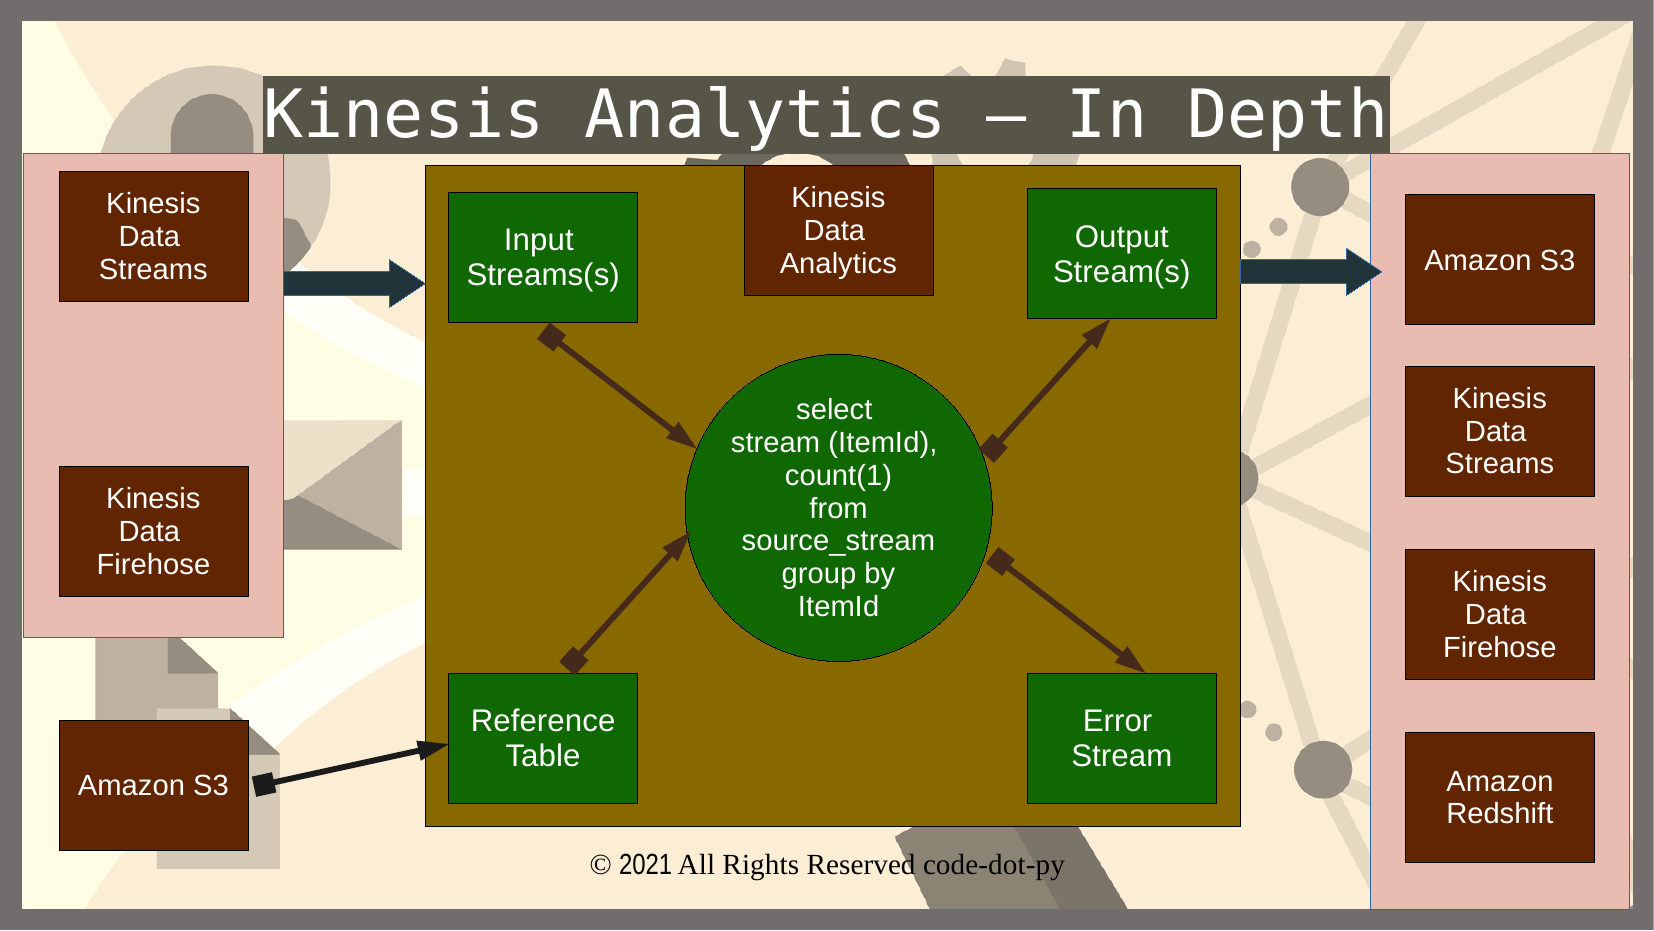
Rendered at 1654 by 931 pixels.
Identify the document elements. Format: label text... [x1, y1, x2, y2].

title Kinesis Analytics – In Depth [82, 37, 1571, 193]
text_box Amazon Redshift [1405, 732, 1595, 863]
text_box Output Stream(s) [1027, 188, 1217, 319]
text_box Input Streams(s) [448, 192, 638, 323]
text_box Kinesis Data Firehose [1405, 549, 1595, 680]
text_box [23, 153, 1630, 910]
text_box Amazon S3 [59, 720, 249, 851]
text_box Kinesis Data Streams [1405, 366, 1595, 497]
text_box Amazon S3 [1405, 194, 1595, 325]
text_box select stream (ItemId), count(1) from source_stream group by ItemId [685, 354, 993, 662]
text_box Error Stream [1027, 673, 1217, 804]
picture [0, 0, 1654, 930]
text_box Kinesis Data Firehose [59, 466, 249, 597]
text_box Reference Table [448, 673, 638, 804]
text_box Kinesis Data Analytics [744, 165, 934, 296]
text_box Kinesis Data Streams [59, 171, 249, 302]
